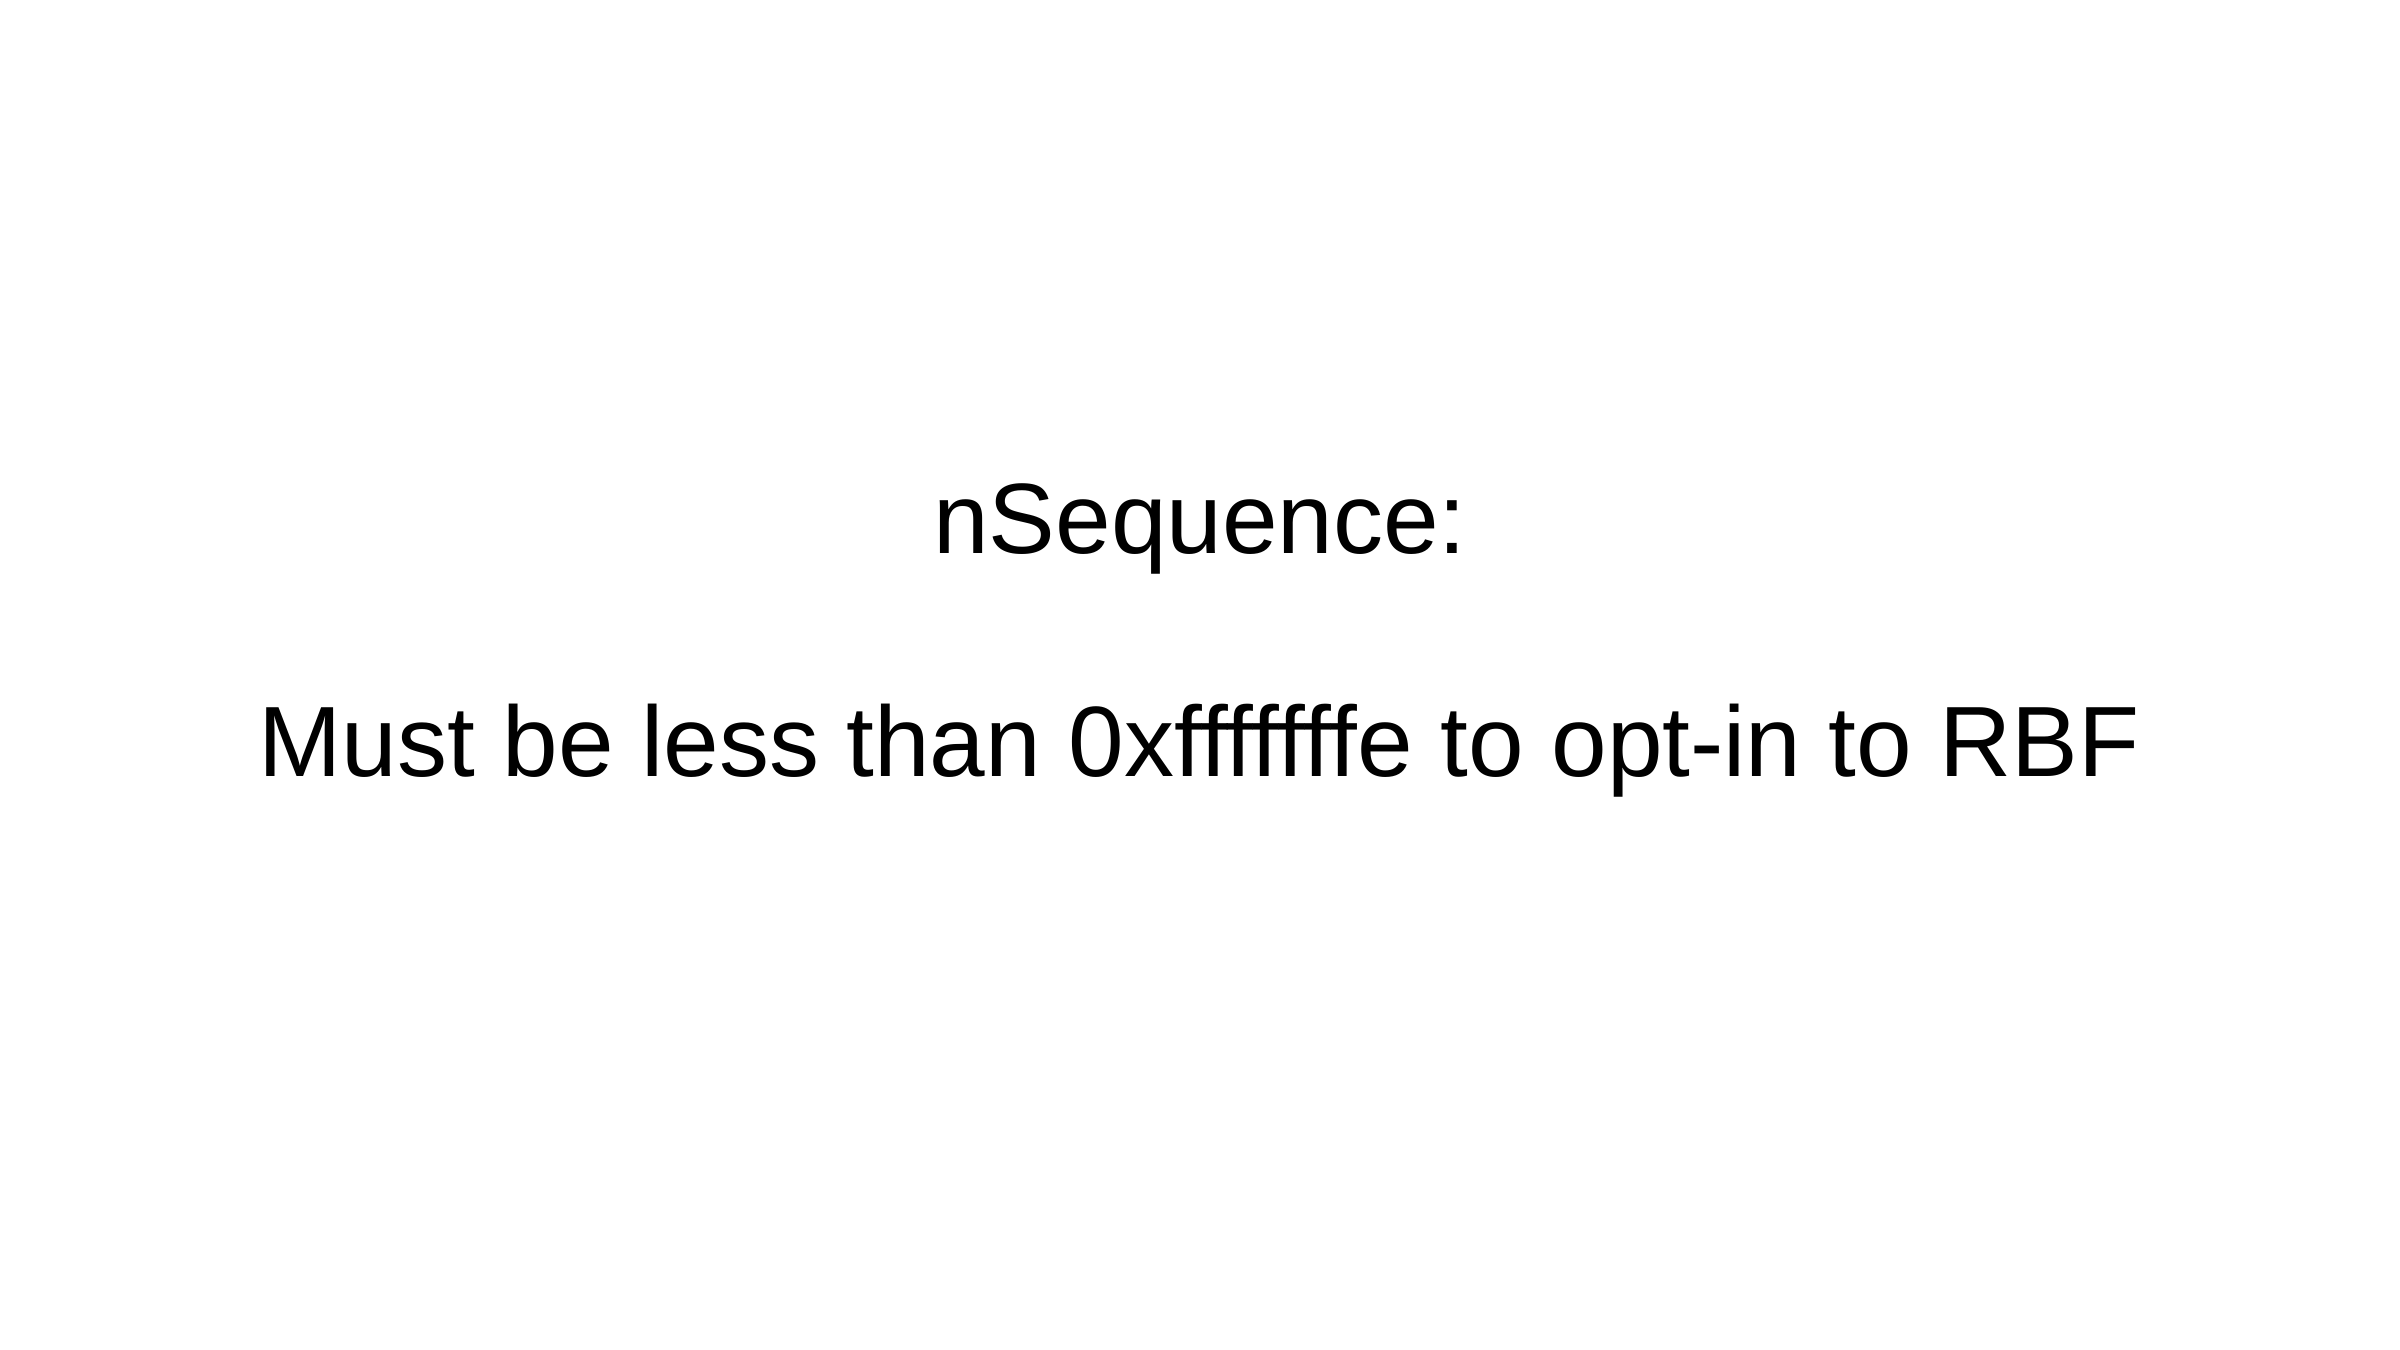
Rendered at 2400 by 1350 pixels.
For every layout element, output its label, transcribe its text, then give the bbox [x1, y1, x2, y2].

subtitle nSequence: Must be less than 0xfffffffe to opt-in to RBF [120, 53, 2280, 1207]
